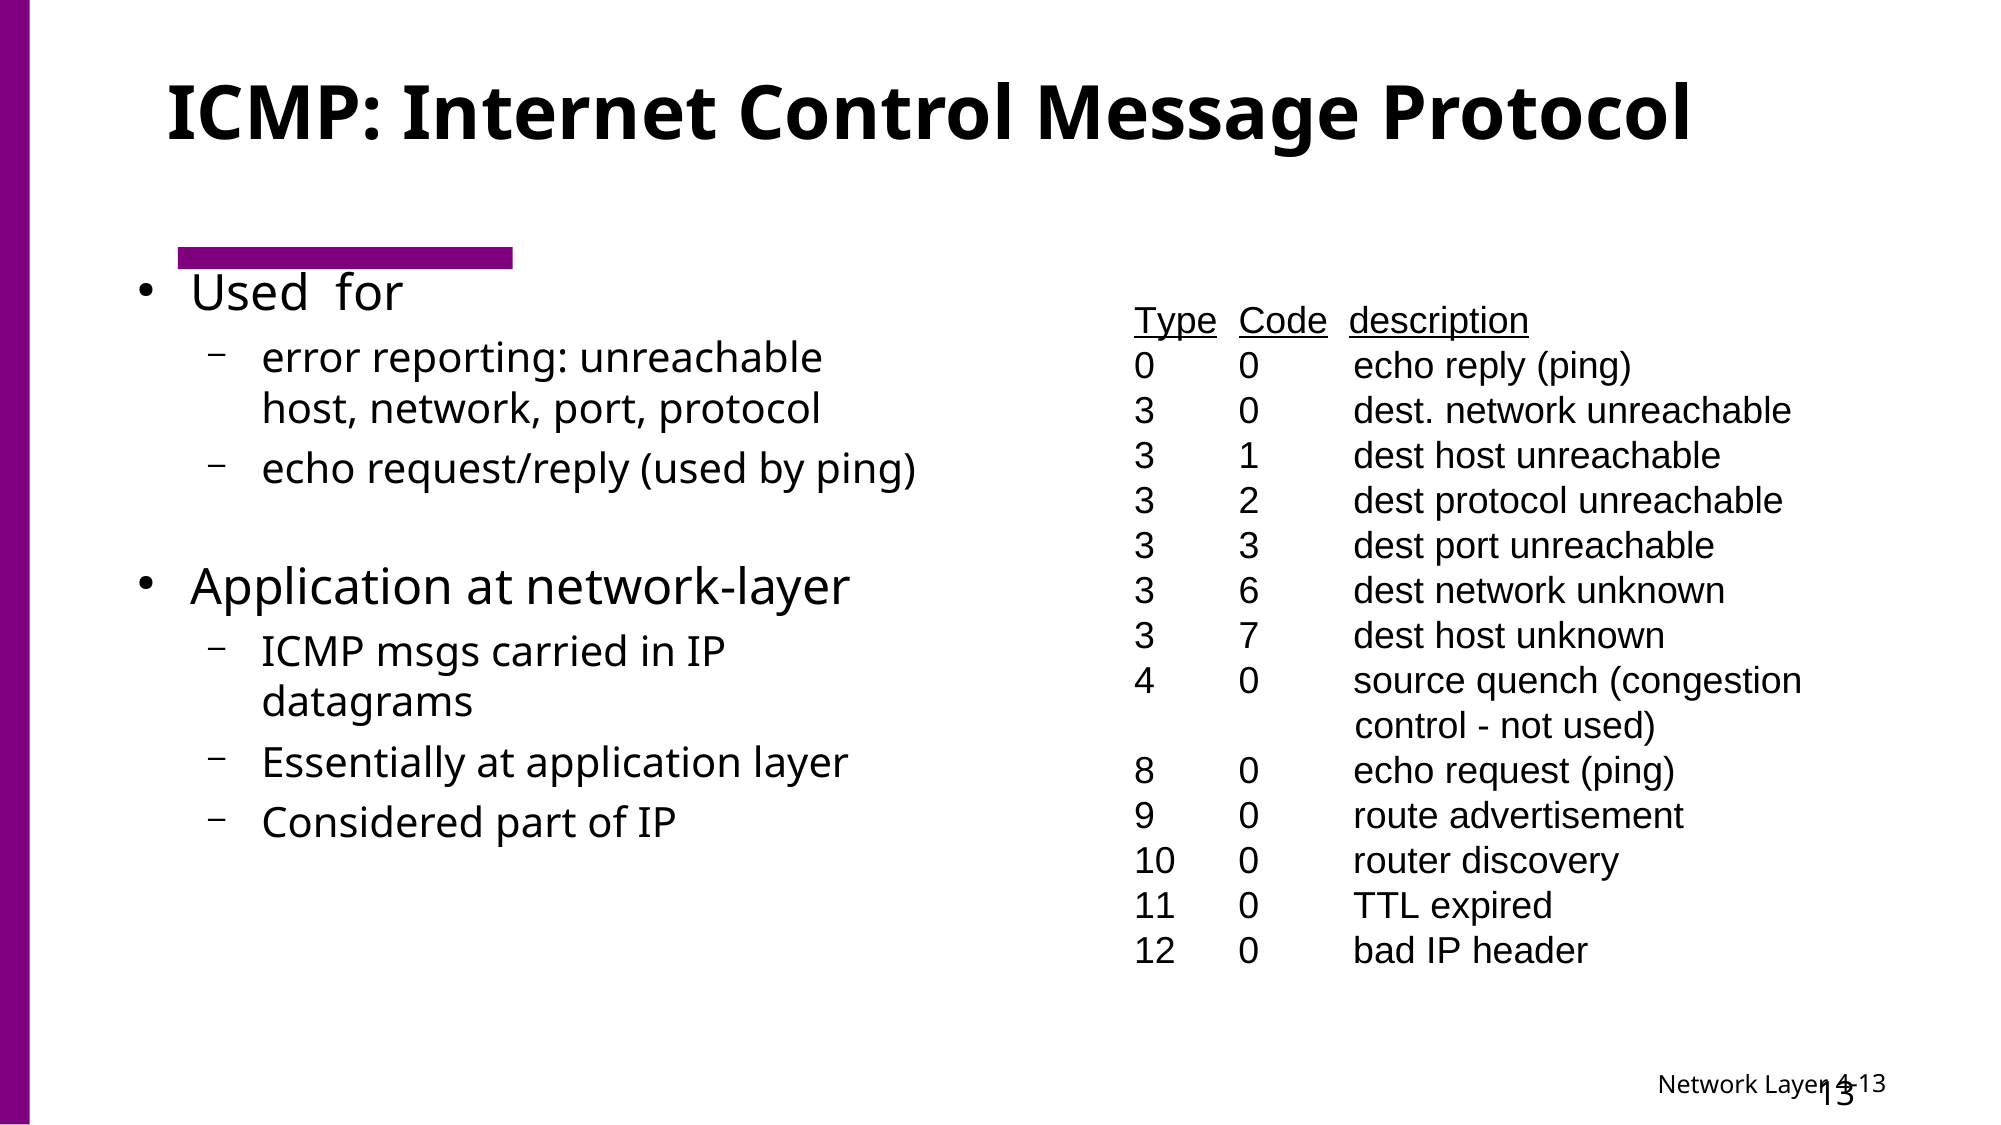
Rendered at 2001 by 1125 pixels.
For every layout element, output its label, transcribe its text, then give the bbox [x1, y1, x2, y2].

title ICMP: Internet Control Message Protocol [116, 37, 1894, 182]
text_box 4-<number> [1820, 1060, 1969, 1106]
list Used for error reporting: unreachable host, network, port, protocol echo request/reply (used by ping) Application at network-layer ICMP msgs carried in IP datagrams Essentially at application layer Considered part of IP [104, 253, 938, 1016]
text_box Network Layer [1210, 1060, 1844, 1109]
text_box Type Code description 0 0 echo reply (ping) 3 0 dest. network unreachable 3 1 dest host unreachable 3 2 dest protocol unreachable 3 3 dest port unreachable 3 6 dest network unknown 3 7 dest host unknown 4 0 source quench (congestion control - not used) 8 0 echo request (ping) 9 0 route advertisement 10 0 router discovery 11 0 TTL expired 12 0 bad IP header [1119, 288, 1819, 1025]
